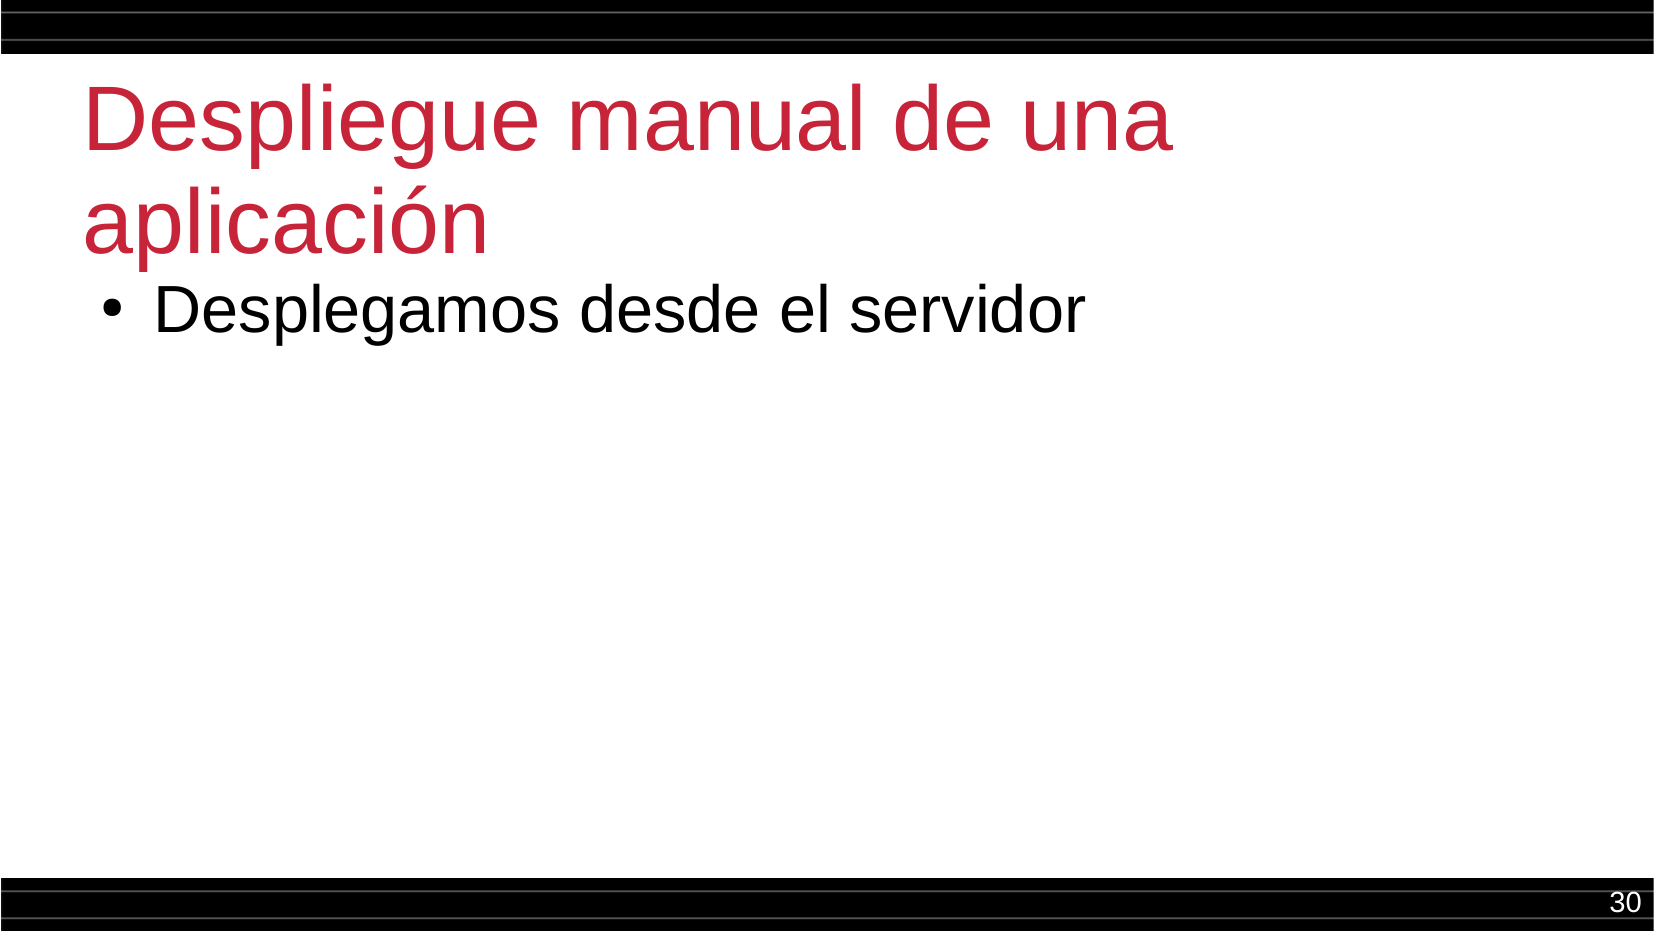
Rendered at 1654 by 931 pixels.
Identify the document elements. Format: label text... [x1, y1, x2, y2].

picture [1, 878, 1654, 931]
picture [1, 0, 1654, 54]
list Desplegamos desde el servidor [82, 271, 1571, 851]
title Despliegue manual de una aplicación [82, 67, 1571, 271]
